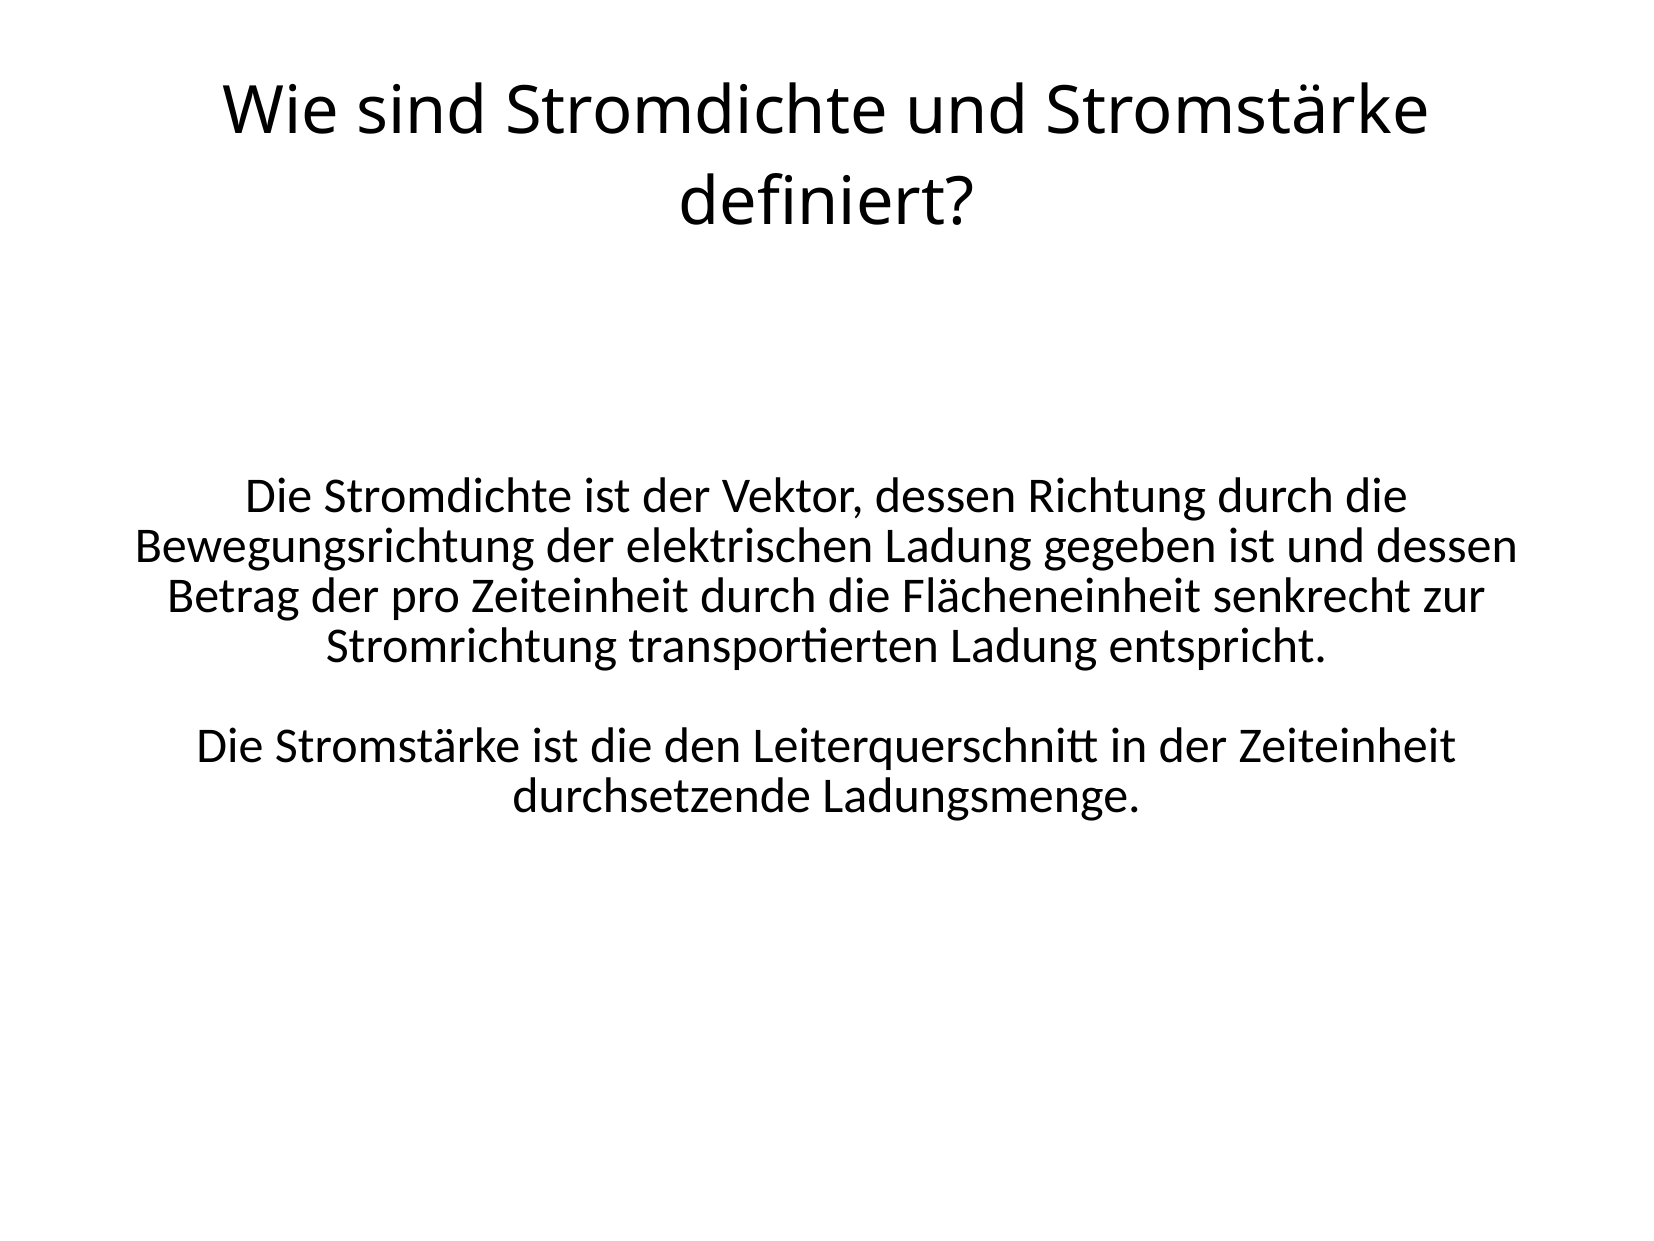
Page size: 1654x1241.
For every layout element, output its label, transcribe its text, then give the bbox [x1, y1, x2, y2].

title Wie sind Stromdichte und Stromstärke definiert? [82, 49, 1571, 257]
subtitle Die Stromdichte ist der Vektor, dessen Richtung durch die Bewegungsrichtung der elektrischen Ladung gegeben ist und dessen Betrag der pro Zeiteinheit durch die Flächeneinheit senkrecht zur Stromrichtung transportierten Ladung entspricht. Die Stromstärke ist die den Leiterquerschnitt in der Zeiteinheit durchsetzende Ladungsmenge. [82, 290, 1571, 1010]
